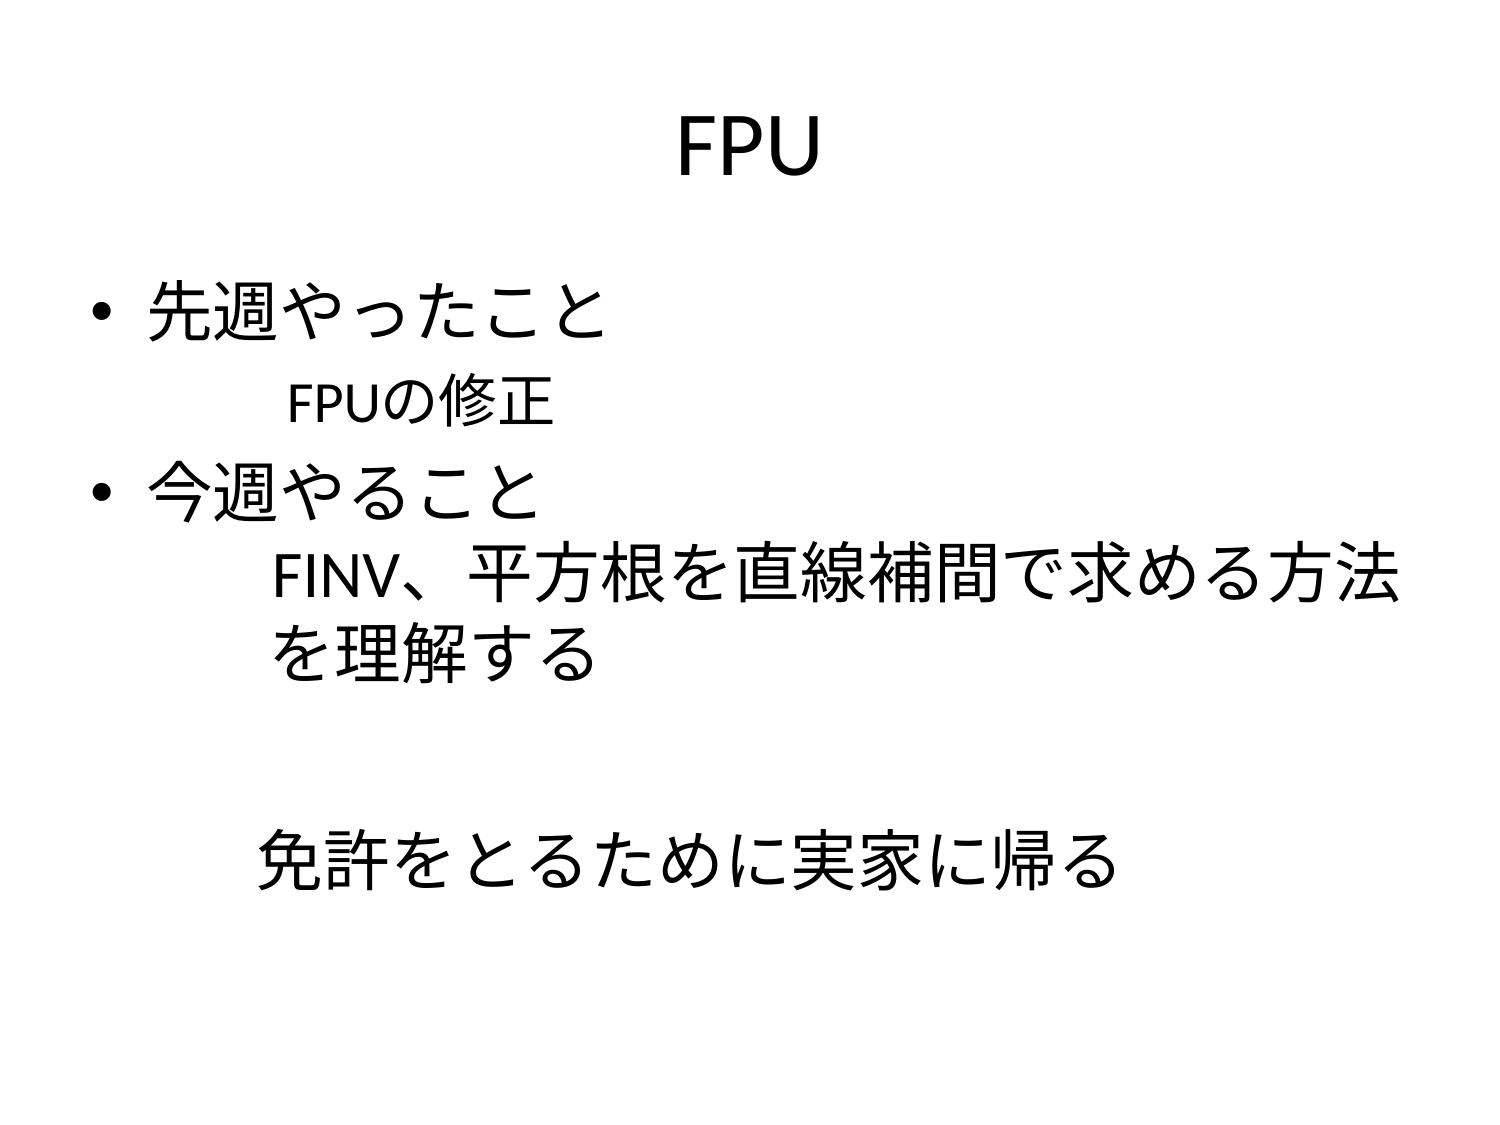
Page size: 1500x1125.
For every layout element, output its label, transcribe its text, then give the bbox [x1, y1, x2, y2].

list 先週やったこと FPUの修正 今週やること FINV、平方根を直線補間で求める方法を理解する 免許をとるために実家に帰る [75, 262, 1426, 1005]
title FPU [75, 45, 1426, 233]
